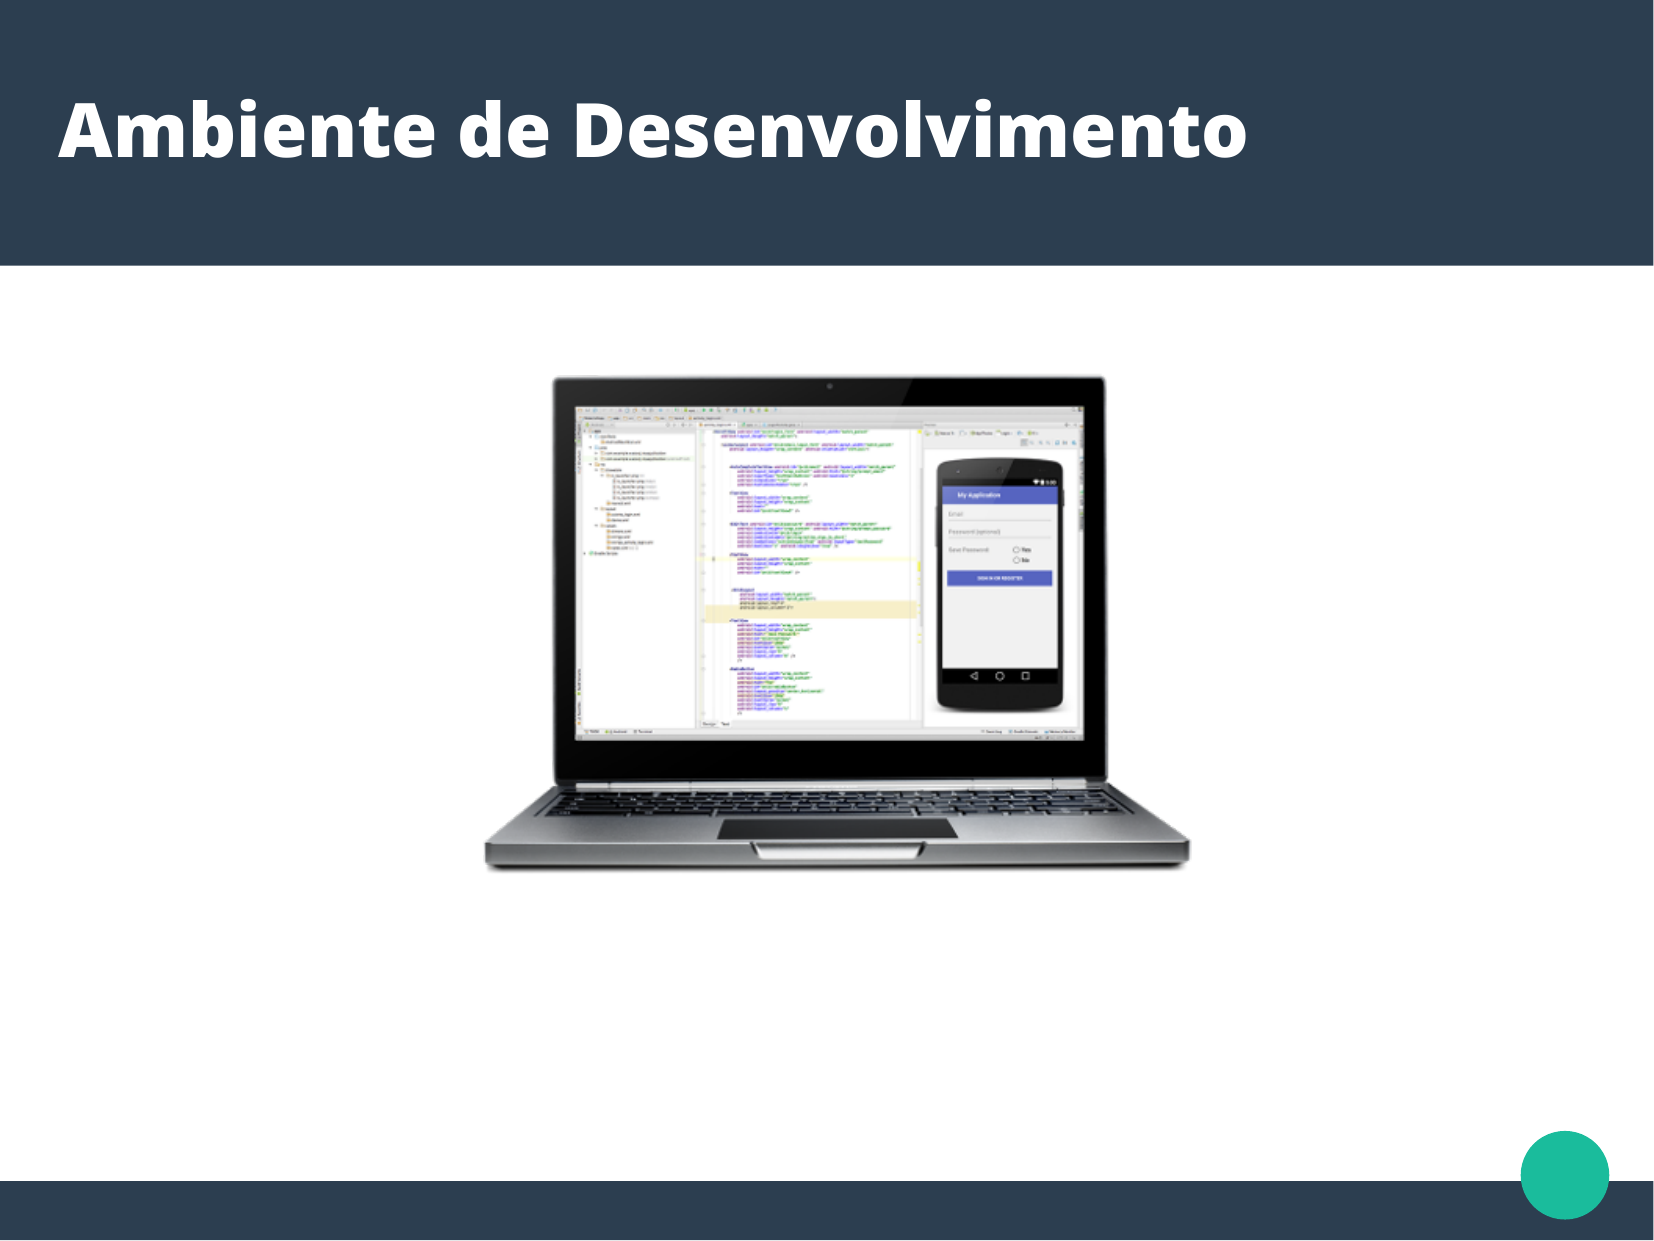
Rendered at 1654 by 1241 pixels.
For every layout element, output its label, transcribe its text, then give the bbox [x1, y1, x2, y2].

title Ambiente de Desenvolvimento [59, 49, 1595, 207]
picture [473, 354, 1193, 893]
